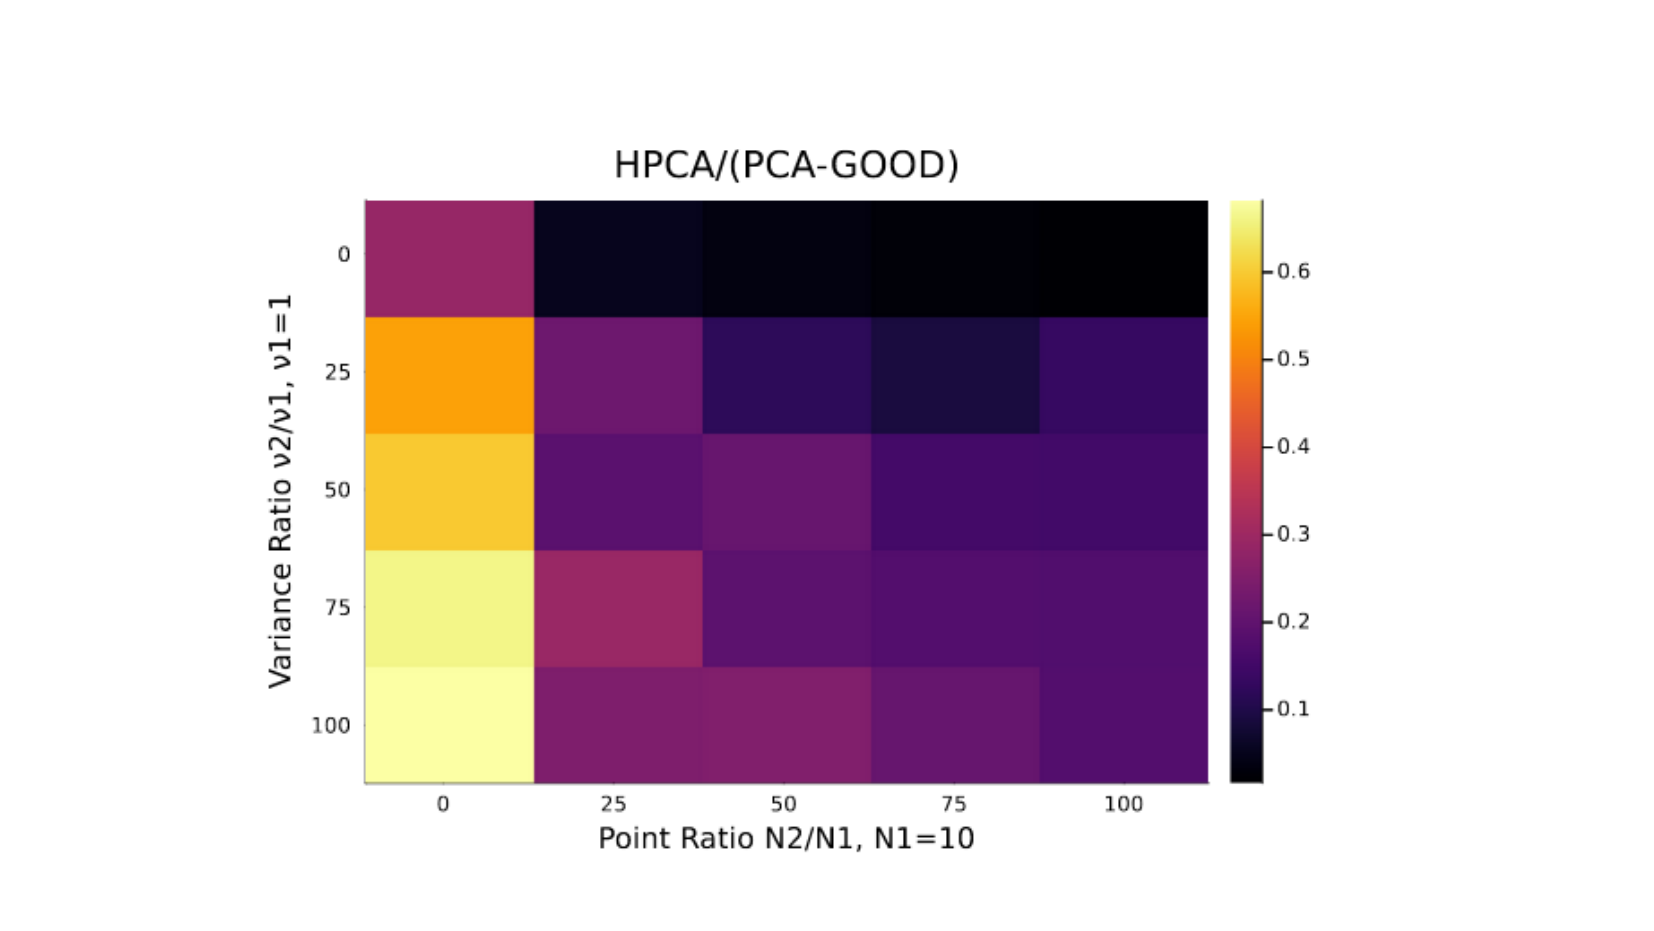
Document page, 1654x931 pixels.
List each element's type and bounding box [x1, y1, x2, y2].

picture [262, 149, 1334, 863]
